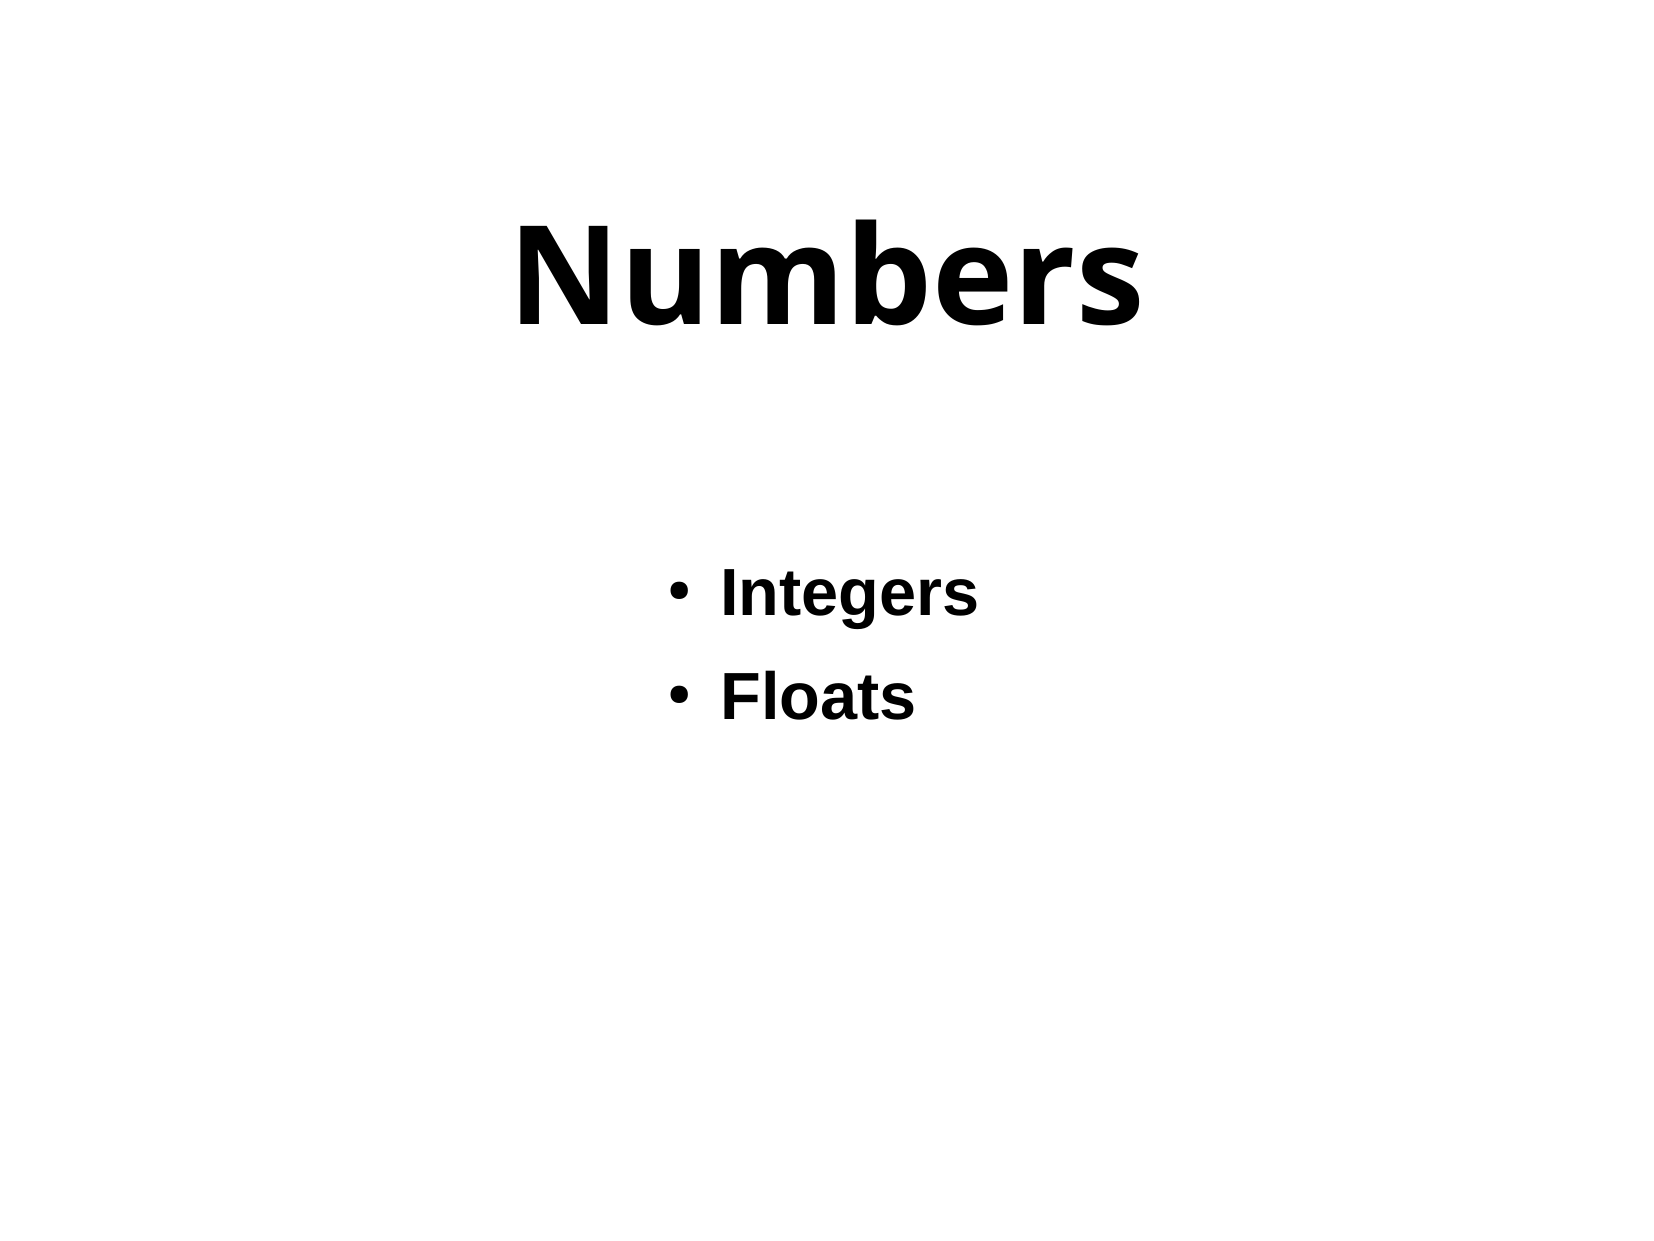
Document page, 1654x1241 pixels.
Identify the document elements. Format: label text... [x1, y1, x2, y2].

title Numbers [82, 167, 1571, 375]
list Integers Floats [649, 555, 1170, 761]
